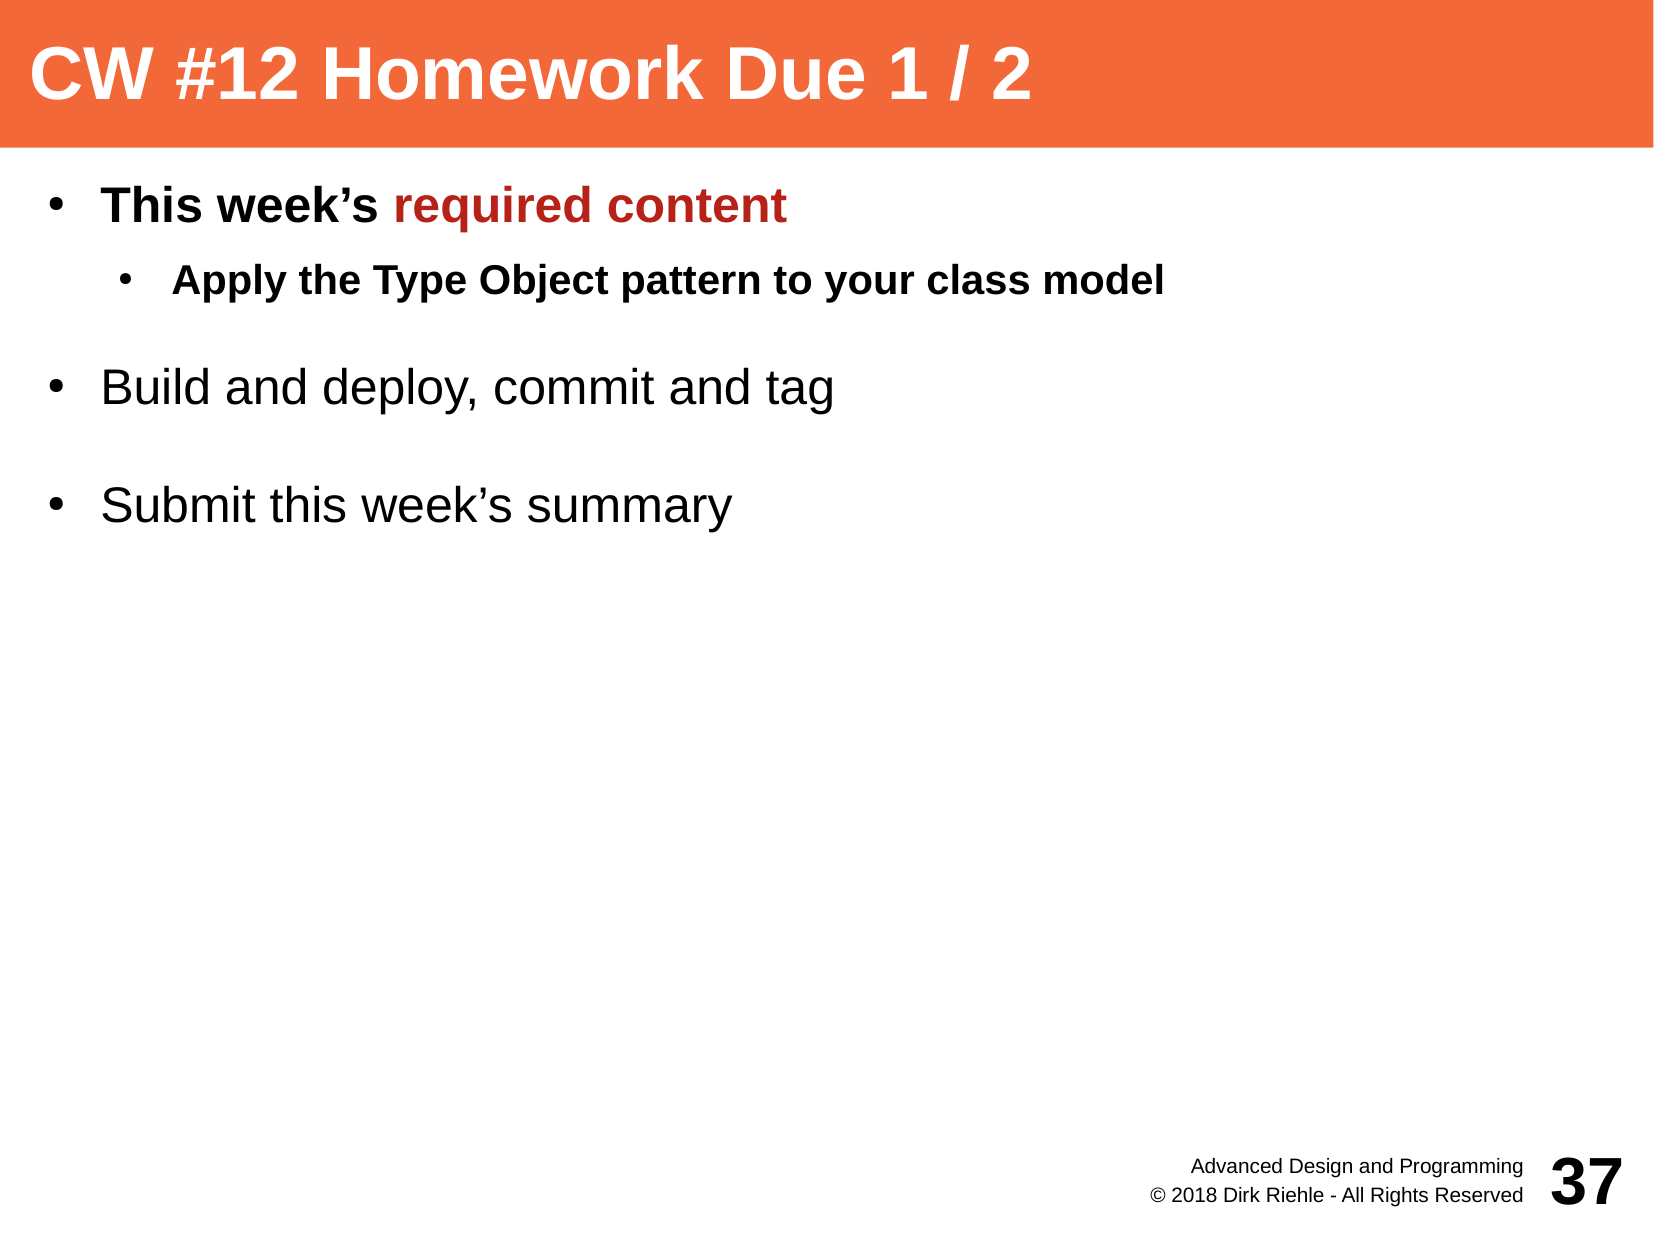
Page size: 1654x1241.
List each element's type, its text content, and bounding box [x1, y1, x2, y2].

list This week’s required content Apply the Type Object pattern to your class model Build and deploy, commit and tag Submit this week’s summary [29, 177, 1625, 1211]
title CW #12 Homework Due 1 / 2 [0, 0, 1654, 148]
